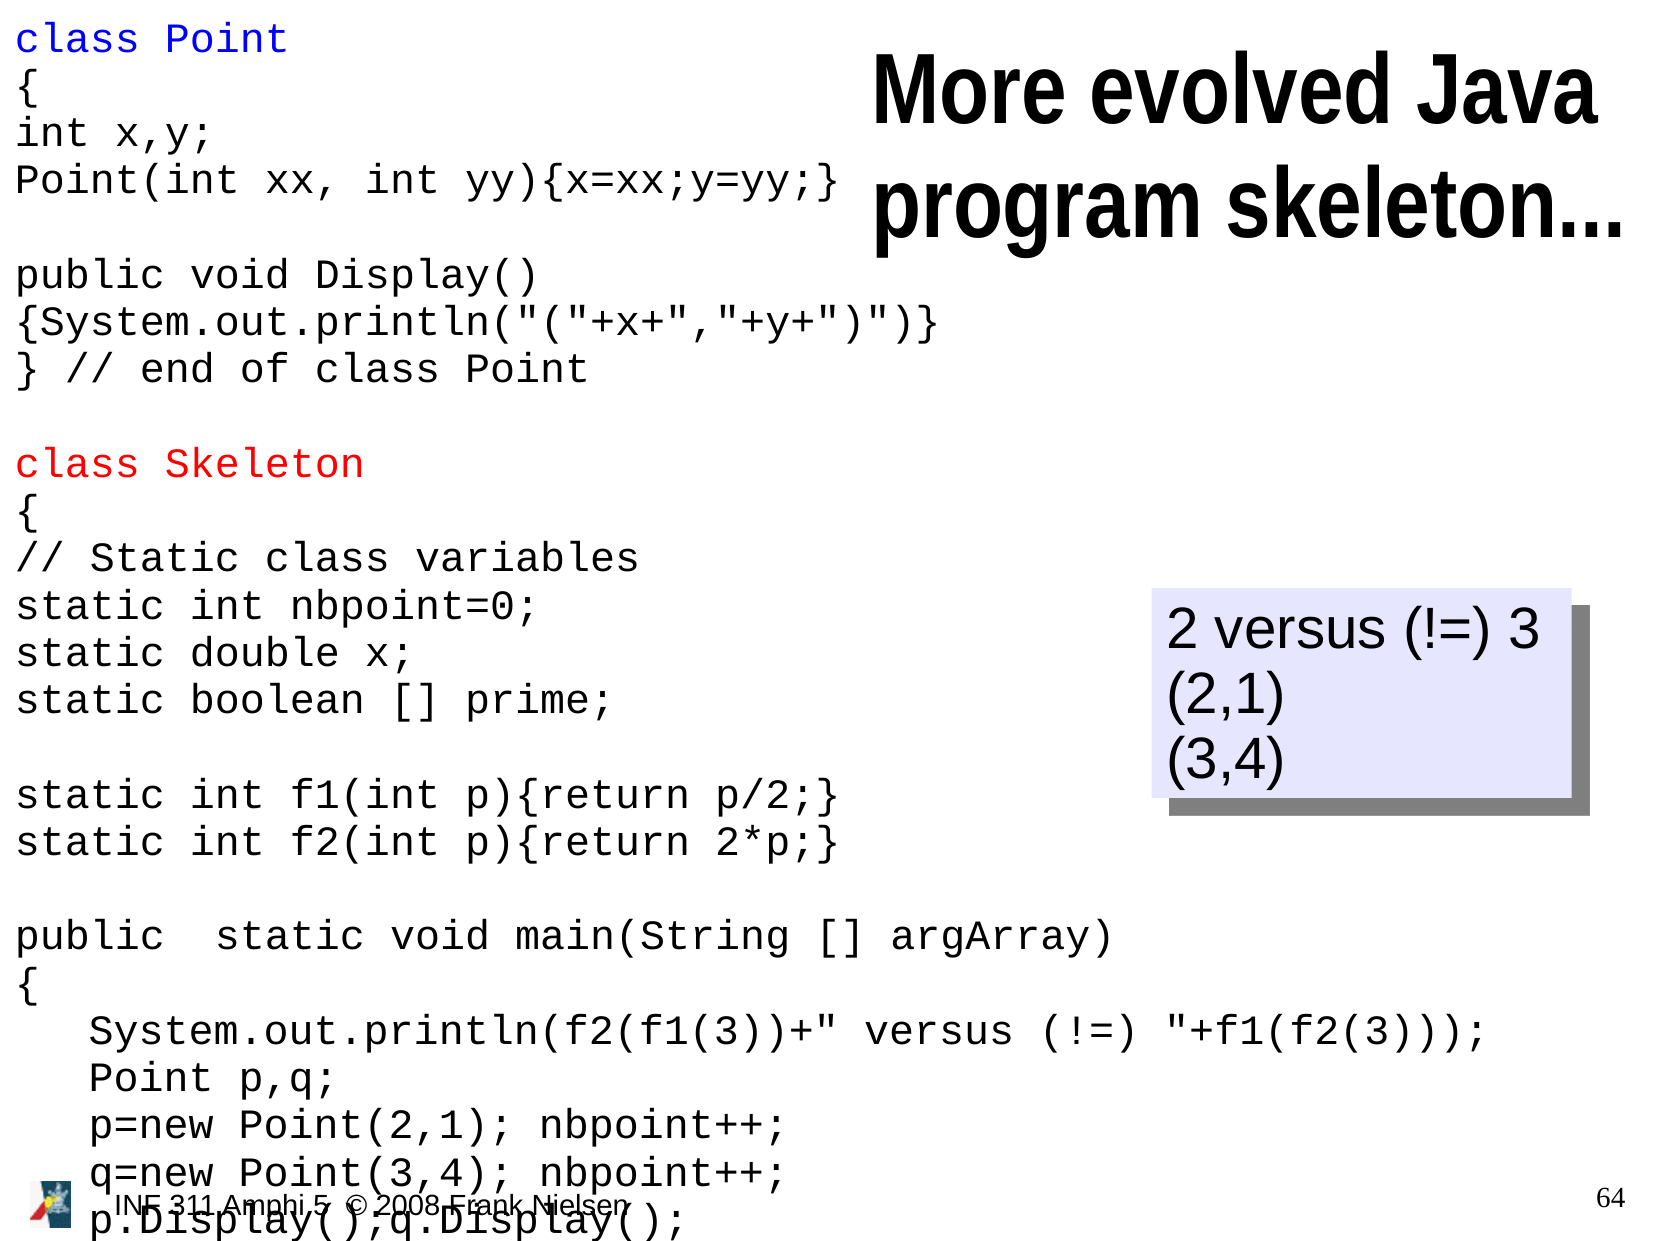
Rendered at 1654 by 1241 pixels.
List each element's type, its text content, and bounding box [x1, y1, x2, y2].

text_box class Point { int x,y; Point(int xx, int yy){x=xx;y=yy;} public void Display() {System.out.println("("+x+","+y+")")} } // end of class Point class Skeleton { // Static class variables static int nbpoint=0; static double x; static boolean [] prime; static int f1(int p){return p/2;} static int f2(int p){return 2*p;} public static void main(String [] argArray) { System.out.println(f2(f1(3))+" versus (!=) "+f1(f2(3))); Point p,q; p=new Point(2,1); nbpoint++; q=new Point(3,4); nbpoint++; p.Display();q.Display(); } } [0, 10, 1654, 1241]
